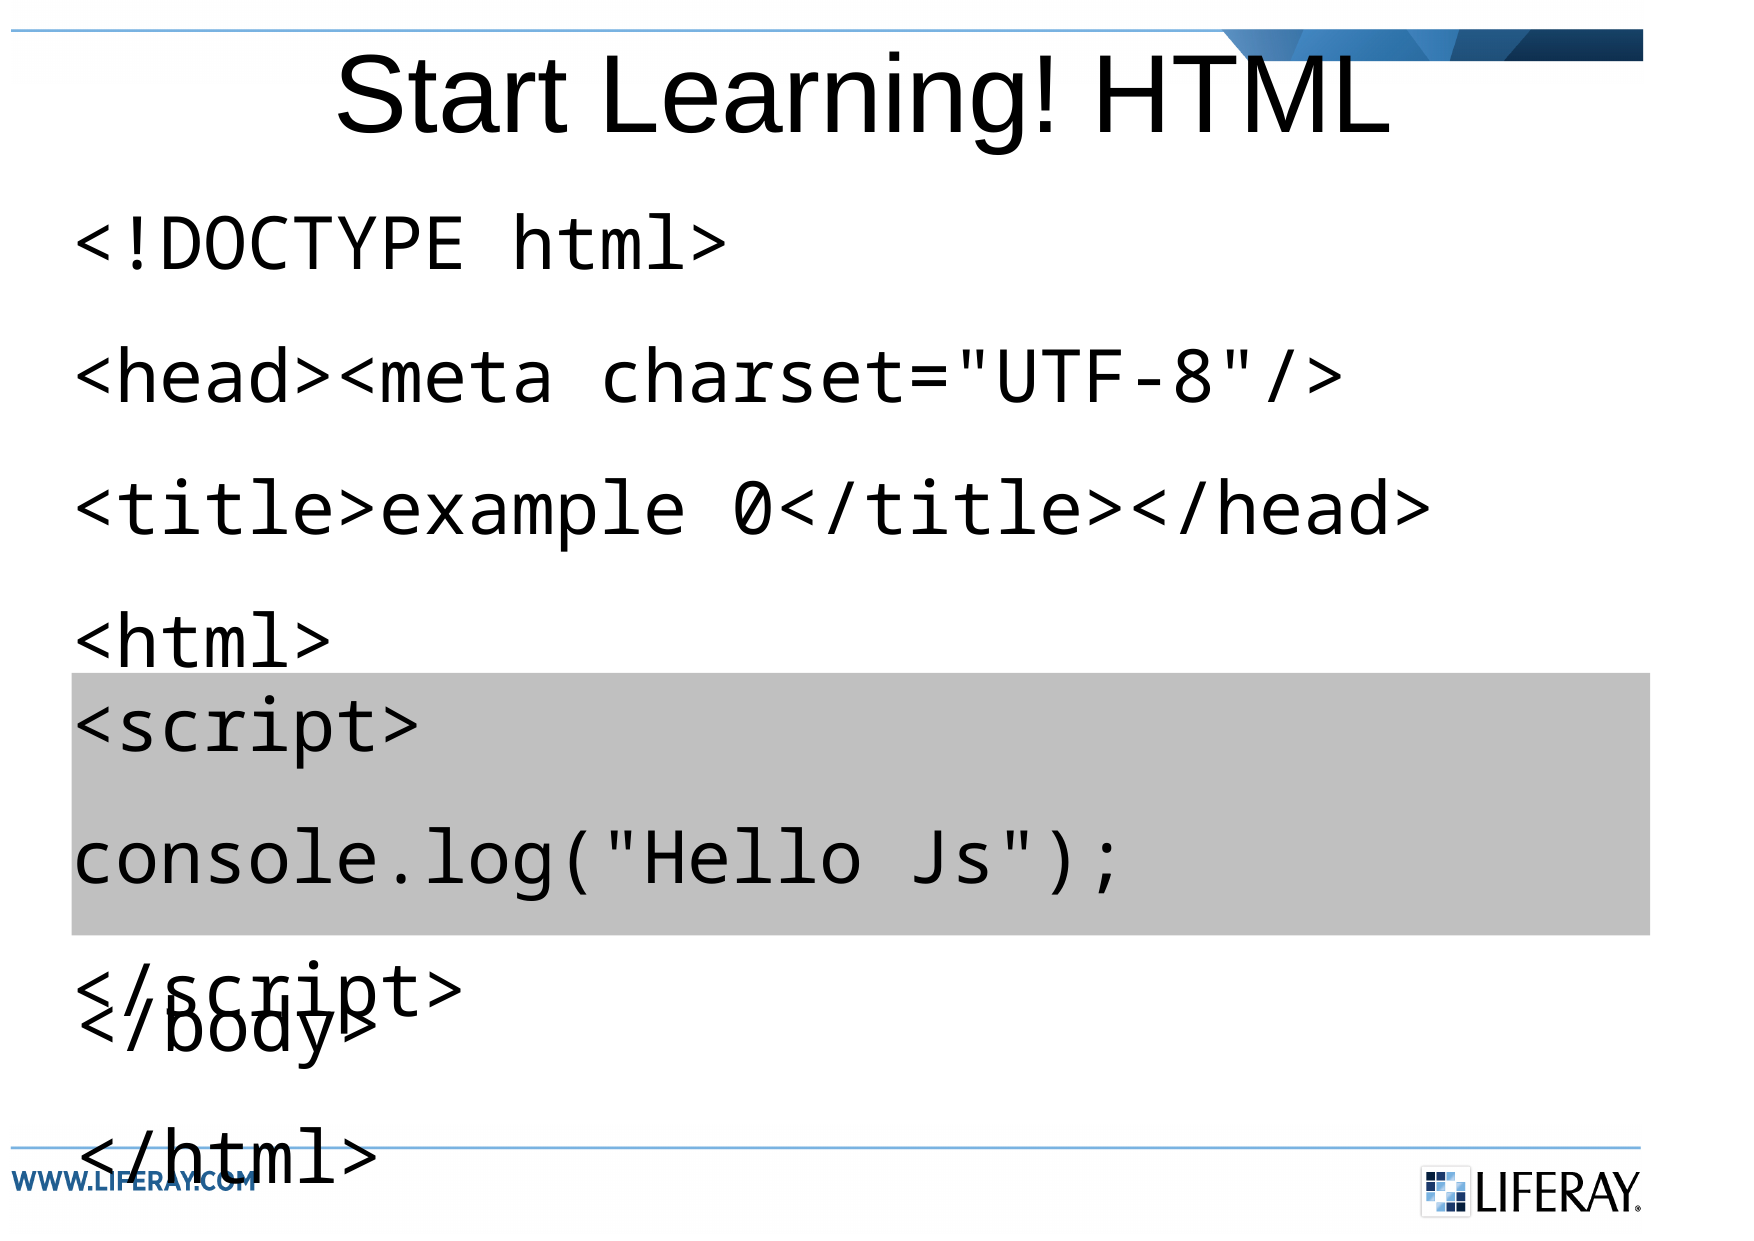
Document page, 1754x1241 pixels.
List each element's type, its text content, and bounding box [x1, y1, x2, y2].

list </body> </html> [75, 972, 1654, 1161]
list <script> console.log("Hello Js"); </script> [71, 672, 1651, 936]
list <!DOCTYPE html> <head><meta charset="UTF-8"/> <title>example 0</title></head> <html> <body> [71, 191, 1651, 672]
picture [11, 0, 1644, 84]
picture [9, 1124, 1642, 1234]
title Start Learning! HTML [75, 31, 1654, 156]
